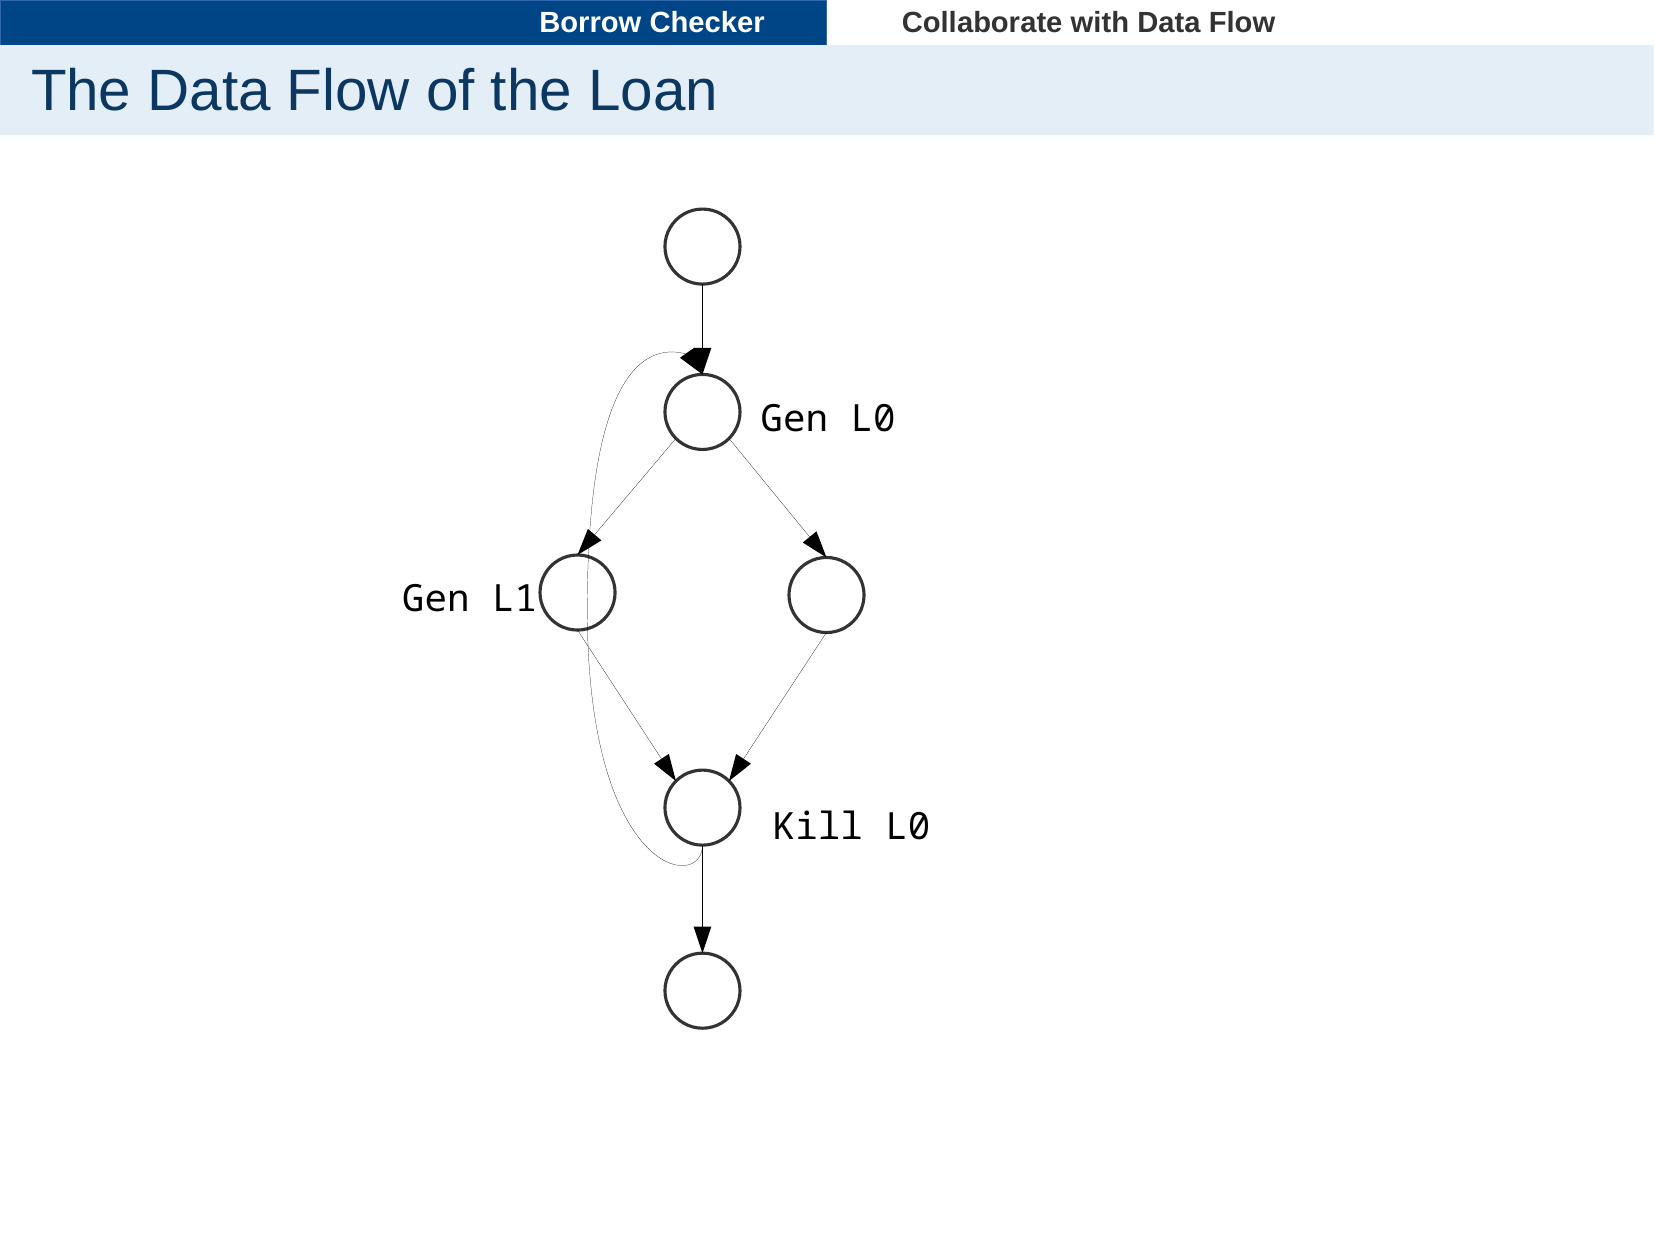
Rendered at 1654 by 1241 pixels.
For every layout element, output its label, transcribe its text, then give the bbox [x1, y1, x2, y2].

text_box [664, 374, 741, 450]
text_box Gen L1 [387, 564, 608, 623]
text_box [586, 623, 600, 629]
title Borrow Checker [0, 0, 766, 45]
text_box [553, 555, 586, 564]
title Collaborate with Data Flow [826, 0, 1654, 45]
text_box [587, 556, 602, 564]
text_box [664, 953, 741, 1029]
text_box [788, 557, 865, 633]
text_box [608, 570, 616, 615]
text_box [555, 623, 585, 631]
text_box The Data Flow of the Loan [0, 45, 1654, 136]
text_box [664, 209, 741, 285]
text_box [664, 770, 741, 846]
text_box Gen L0 [745, 384, 966, 443]
text_box Kill L0 [758, 791, 979, 851]
